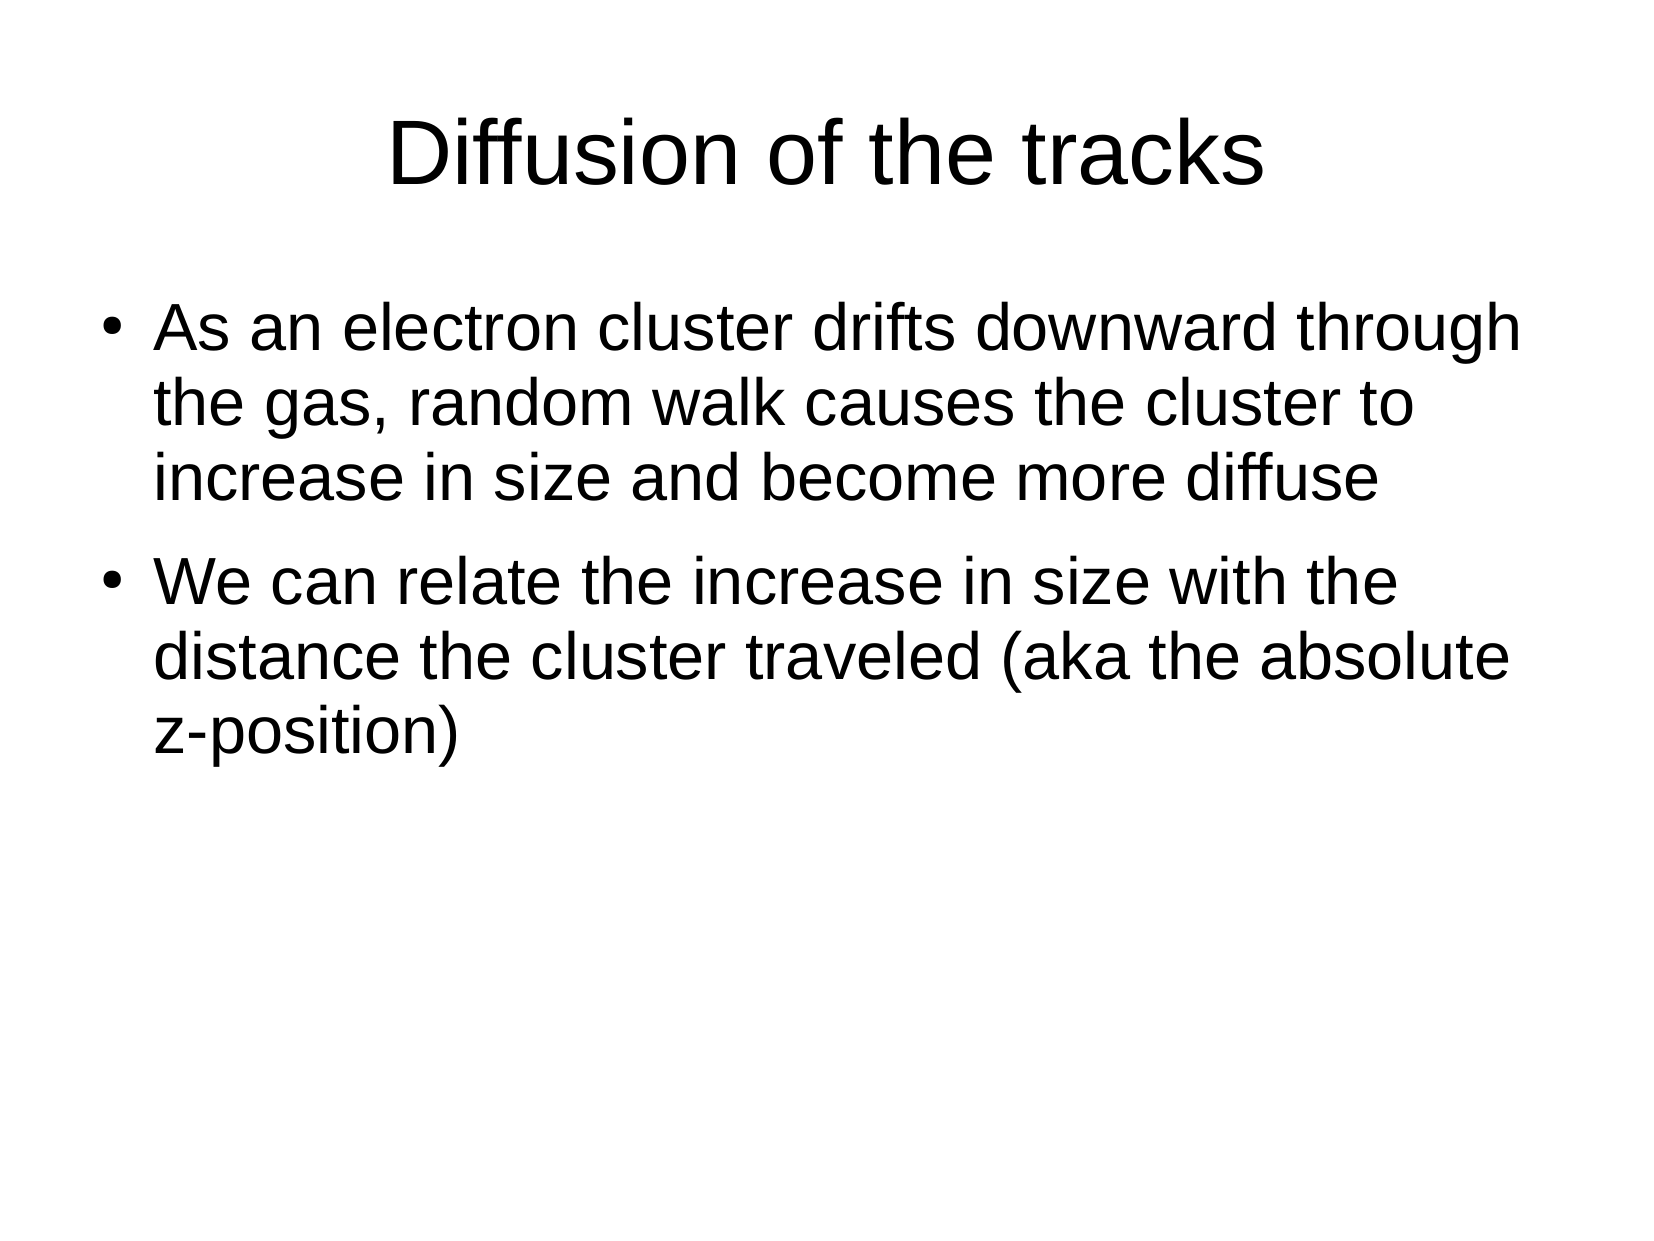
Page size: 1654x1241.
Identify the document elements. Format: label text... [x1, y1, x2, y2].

list As an electron cluster drifts downward through the gas, random walk causes the cluster to increase in size and become more diffuse We can relate the increase in size with the distance the cluster traveled (aka the absolute z-position) [82, 290, 1571, 1010]
title Diffusion of the tracks [82, 49, 1571, 257]
